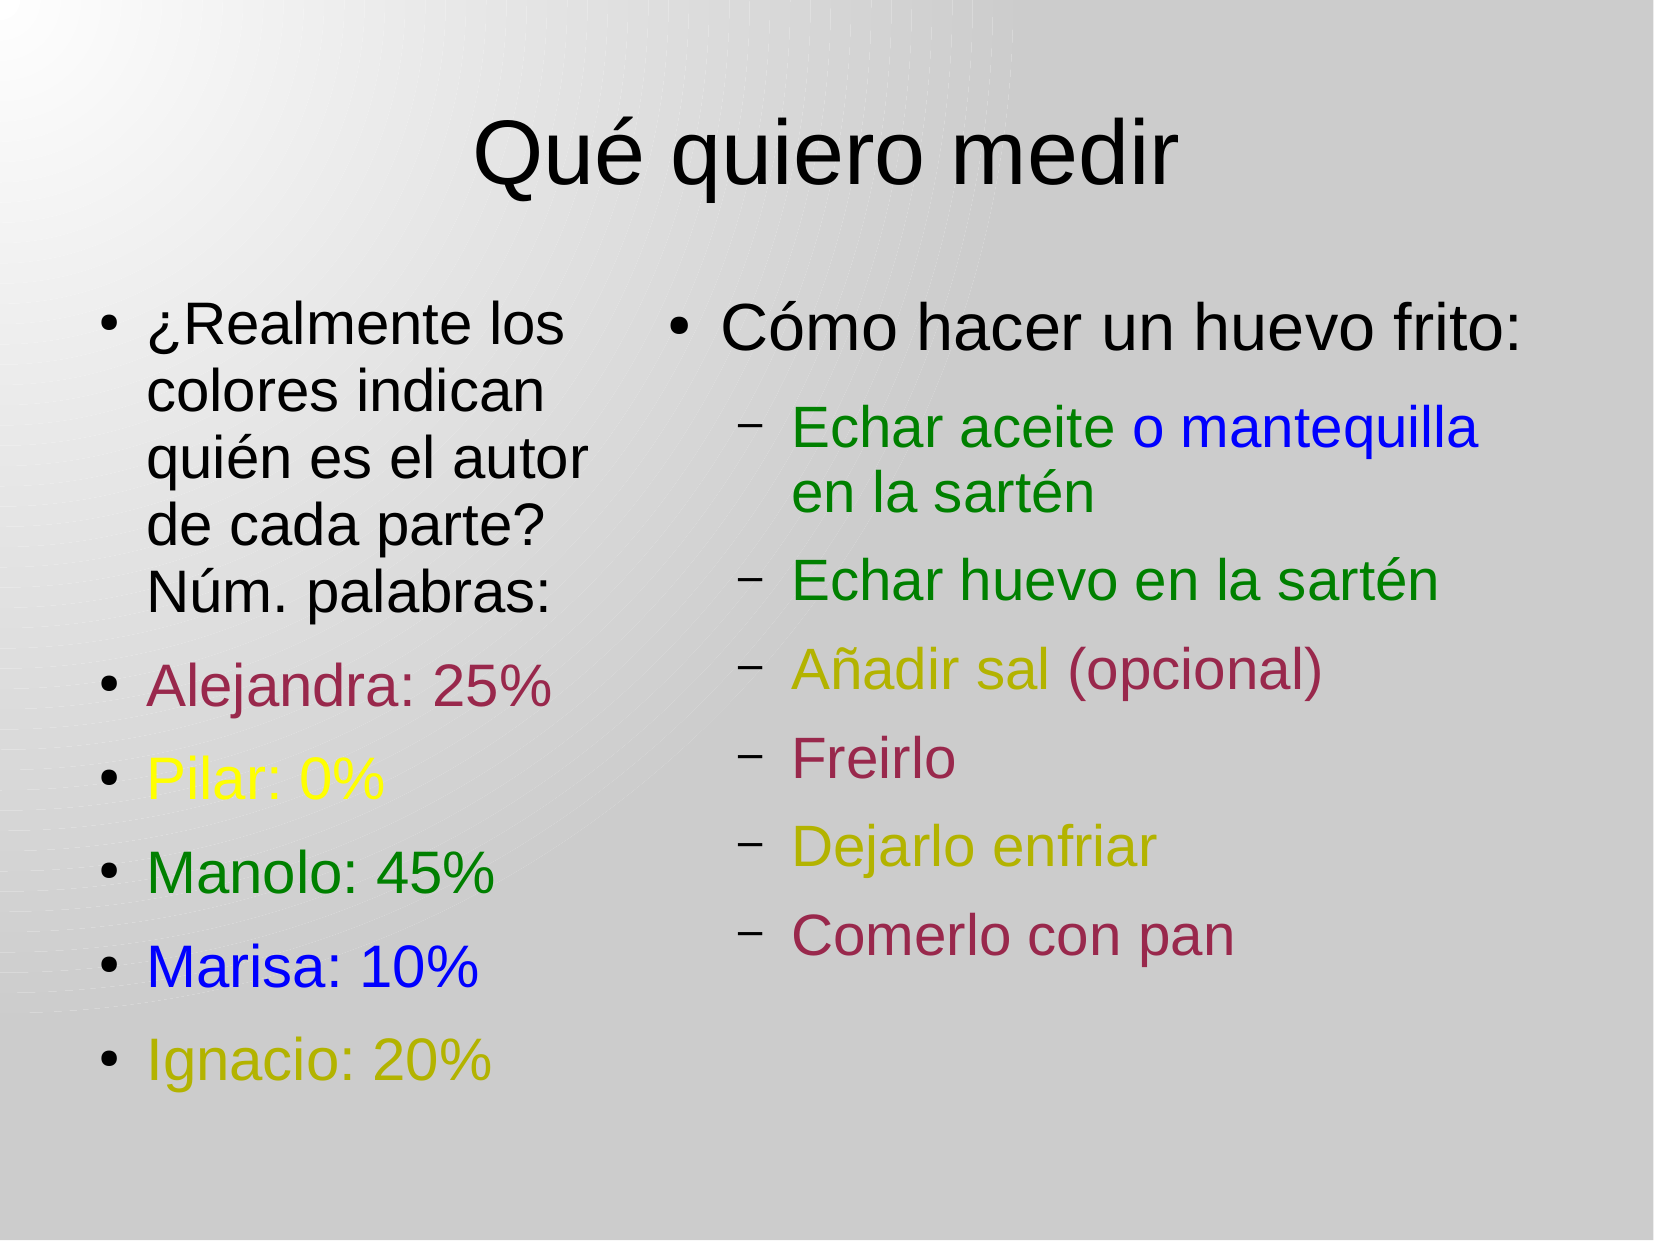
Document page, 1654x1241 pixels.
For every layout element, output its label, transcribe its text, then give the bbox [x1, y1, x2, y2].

title Qué quiero medir [82, 49, 1571, 257]
list ¿Realmente los colores indican quién es el autor de cada parte? Núm. palabras: Alejandra: 25% Pilar: 0% Manolo: 45% Marisa: 10% Ignacio: 20% [82, 290, 591, 1109]
list Cómo hacer un huevo frito: Echar aceite o mantequilla en la sartén Echar huevo en la sartén Añadir sal (opcional) Freirlo Dejarlo enfriar Comerlo con pan [649, 290, 1539, 1109]
